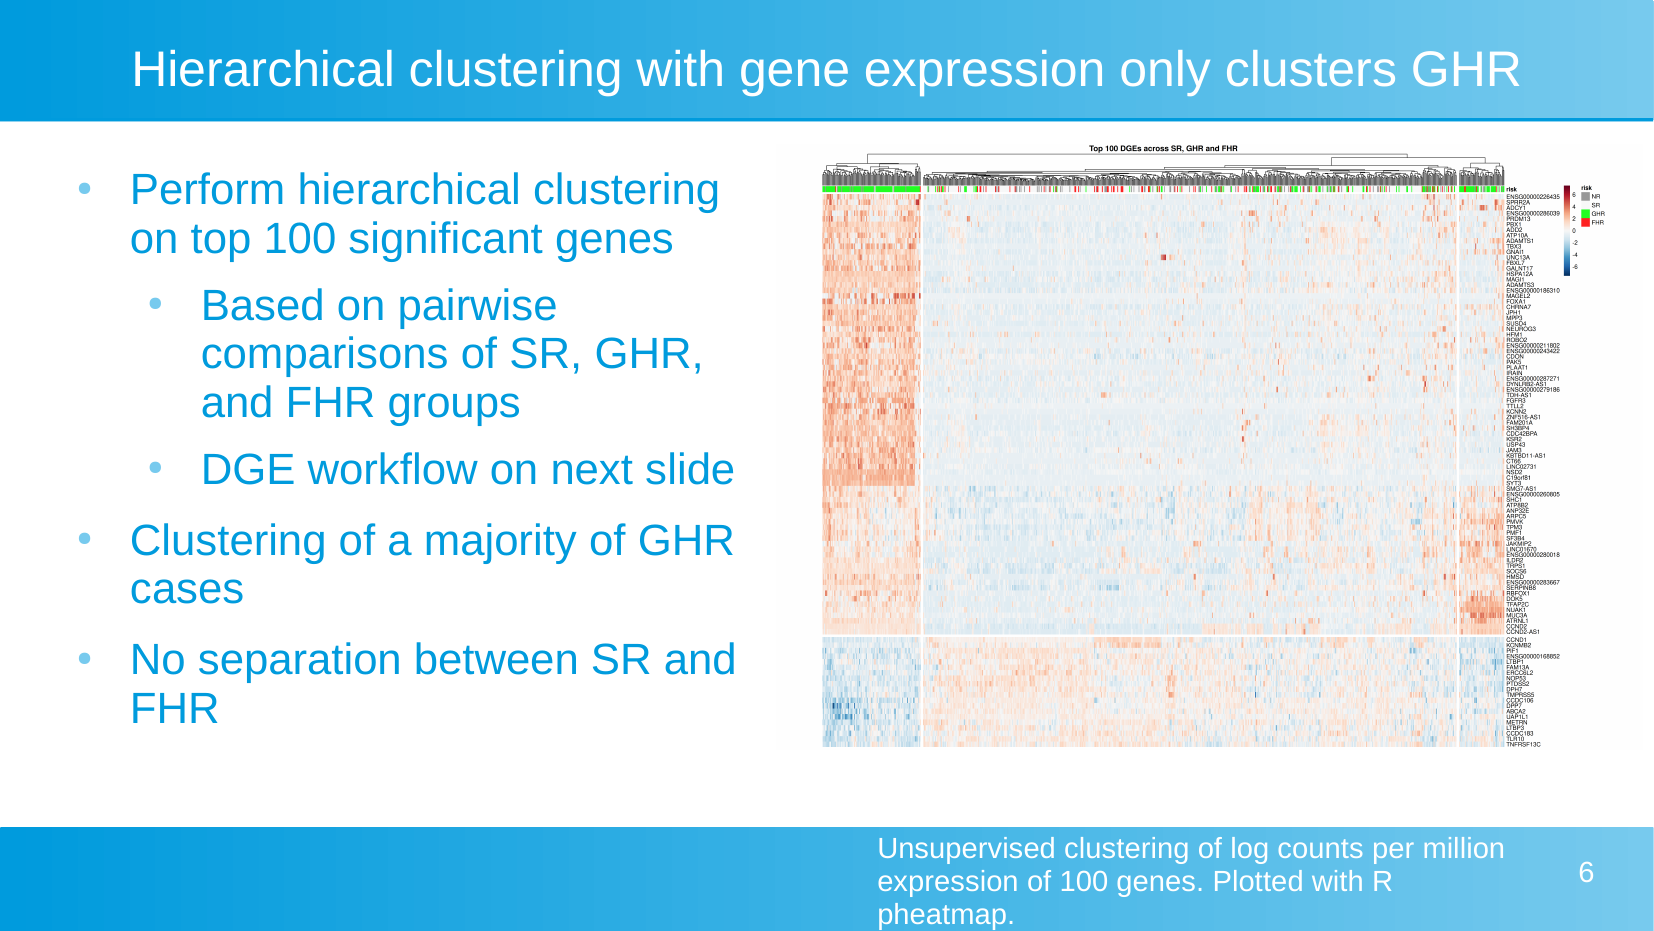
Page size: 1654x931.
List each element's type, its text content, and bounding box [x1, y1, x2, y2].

list Perform hierarchical clustering on top 100 significant genes Based on pairwise comparisons of SR, GHR, and FHR groups DGE workflow on next slide Clustering of a majority of GHR cases No separation between SR and FHR [59, 165, 751, 756]
picture [776, 144, 1643, 751]
text_box Unsupervised clustering of log counts per million expression of 100 genes. Plotted with R pheatmap. [862, 825, 1538, 931]
title Hierarchical clustering with gene expression only clusters GHR [59, 29, 1595, 108]
